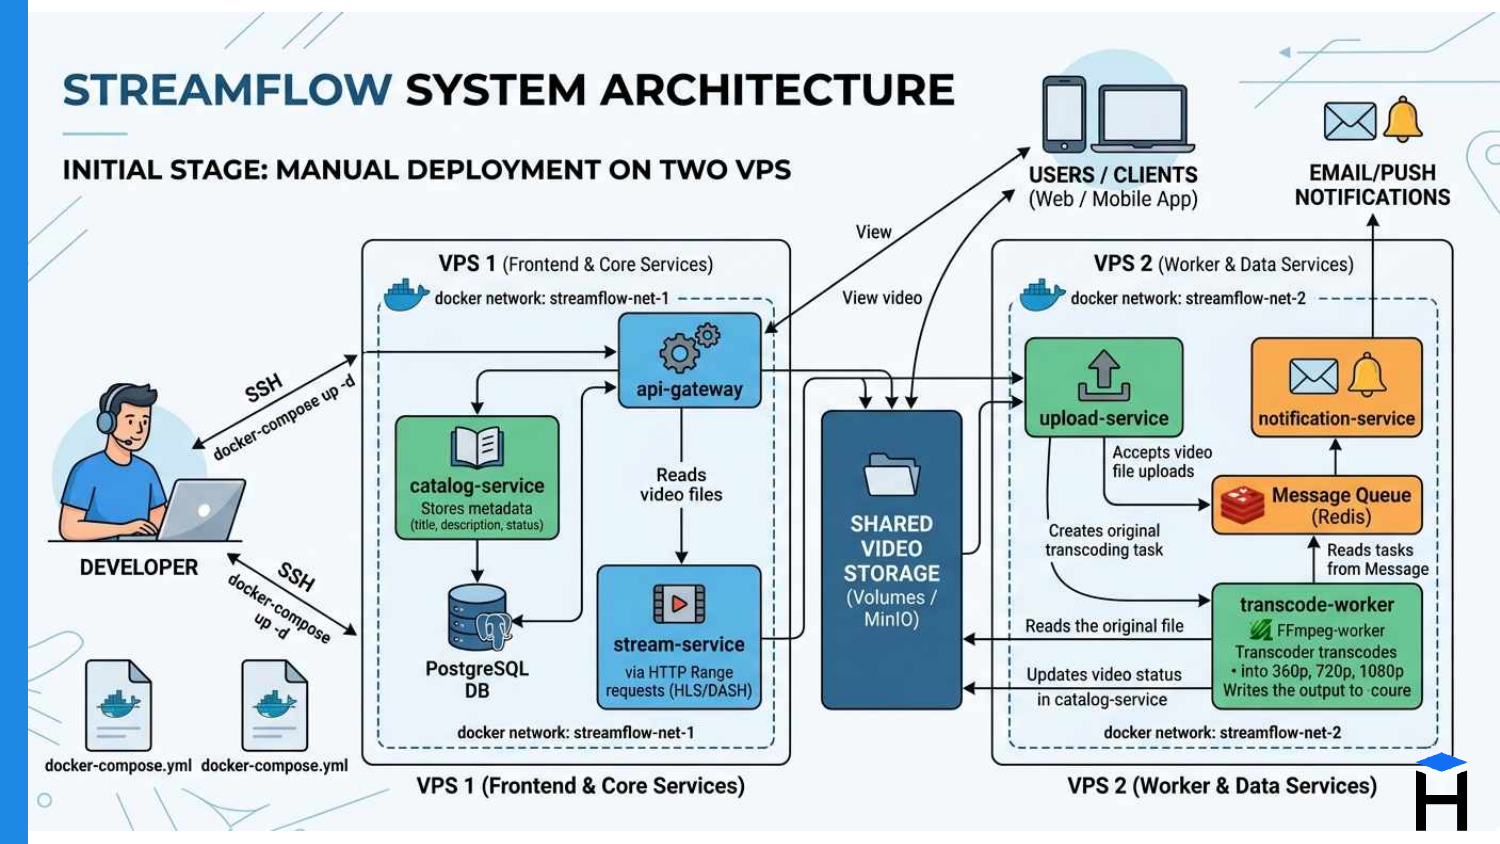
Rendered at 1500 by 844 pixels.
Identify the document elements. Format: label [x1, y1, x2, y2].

text_box [0, 0, 27, 844]
picture [27, 12, 1500, 831]
